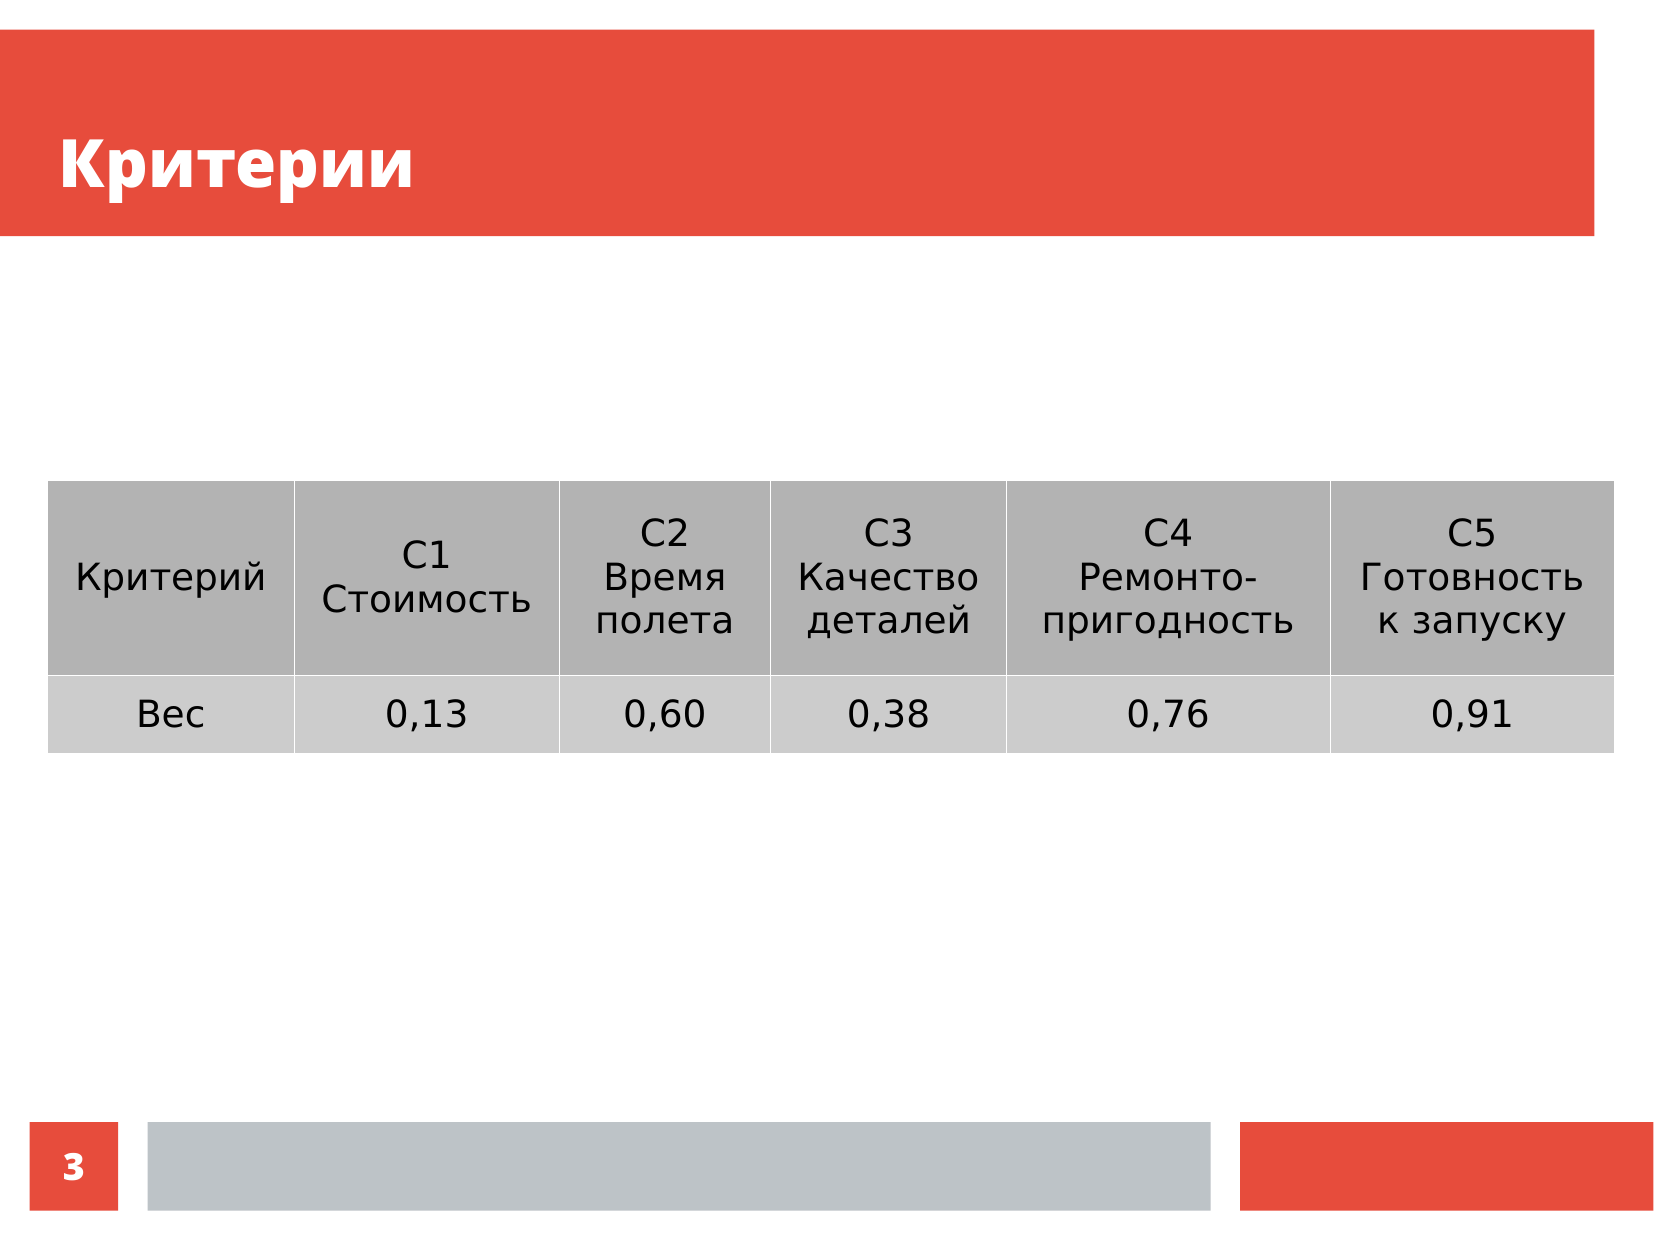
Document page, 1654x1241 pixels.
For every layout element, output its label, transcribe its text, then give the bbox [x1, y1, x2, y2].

table_header C4 Ремонто-пригодность [1007, 481, 1330, 675]
table_header C1 Стоимость [295, 481, 559, 675]
table_cell 0,13 [295, 676, 559, 753]
table_header C3 Качество деталей [771, 481, 1006, 675]
table_header Критерий [48, 481, 294, 675]
table_cell 0,38 [771, 676, 1006, 753]
table_cell 0,91 [1331, 676, 1614, 753]
table_cell 0,76 [1007, 676, 1330, 753]
table_header C2 Время полета [560, 481, 770, 675]
table_header C5 Готовность к запуску [1331, 481, 1614, 675]
title Критерии [59, 59, 1595, 207]
table_cell 0,60 [560, 676, 770, 753]
table_cell Вес [48, 676, 294, 753]
